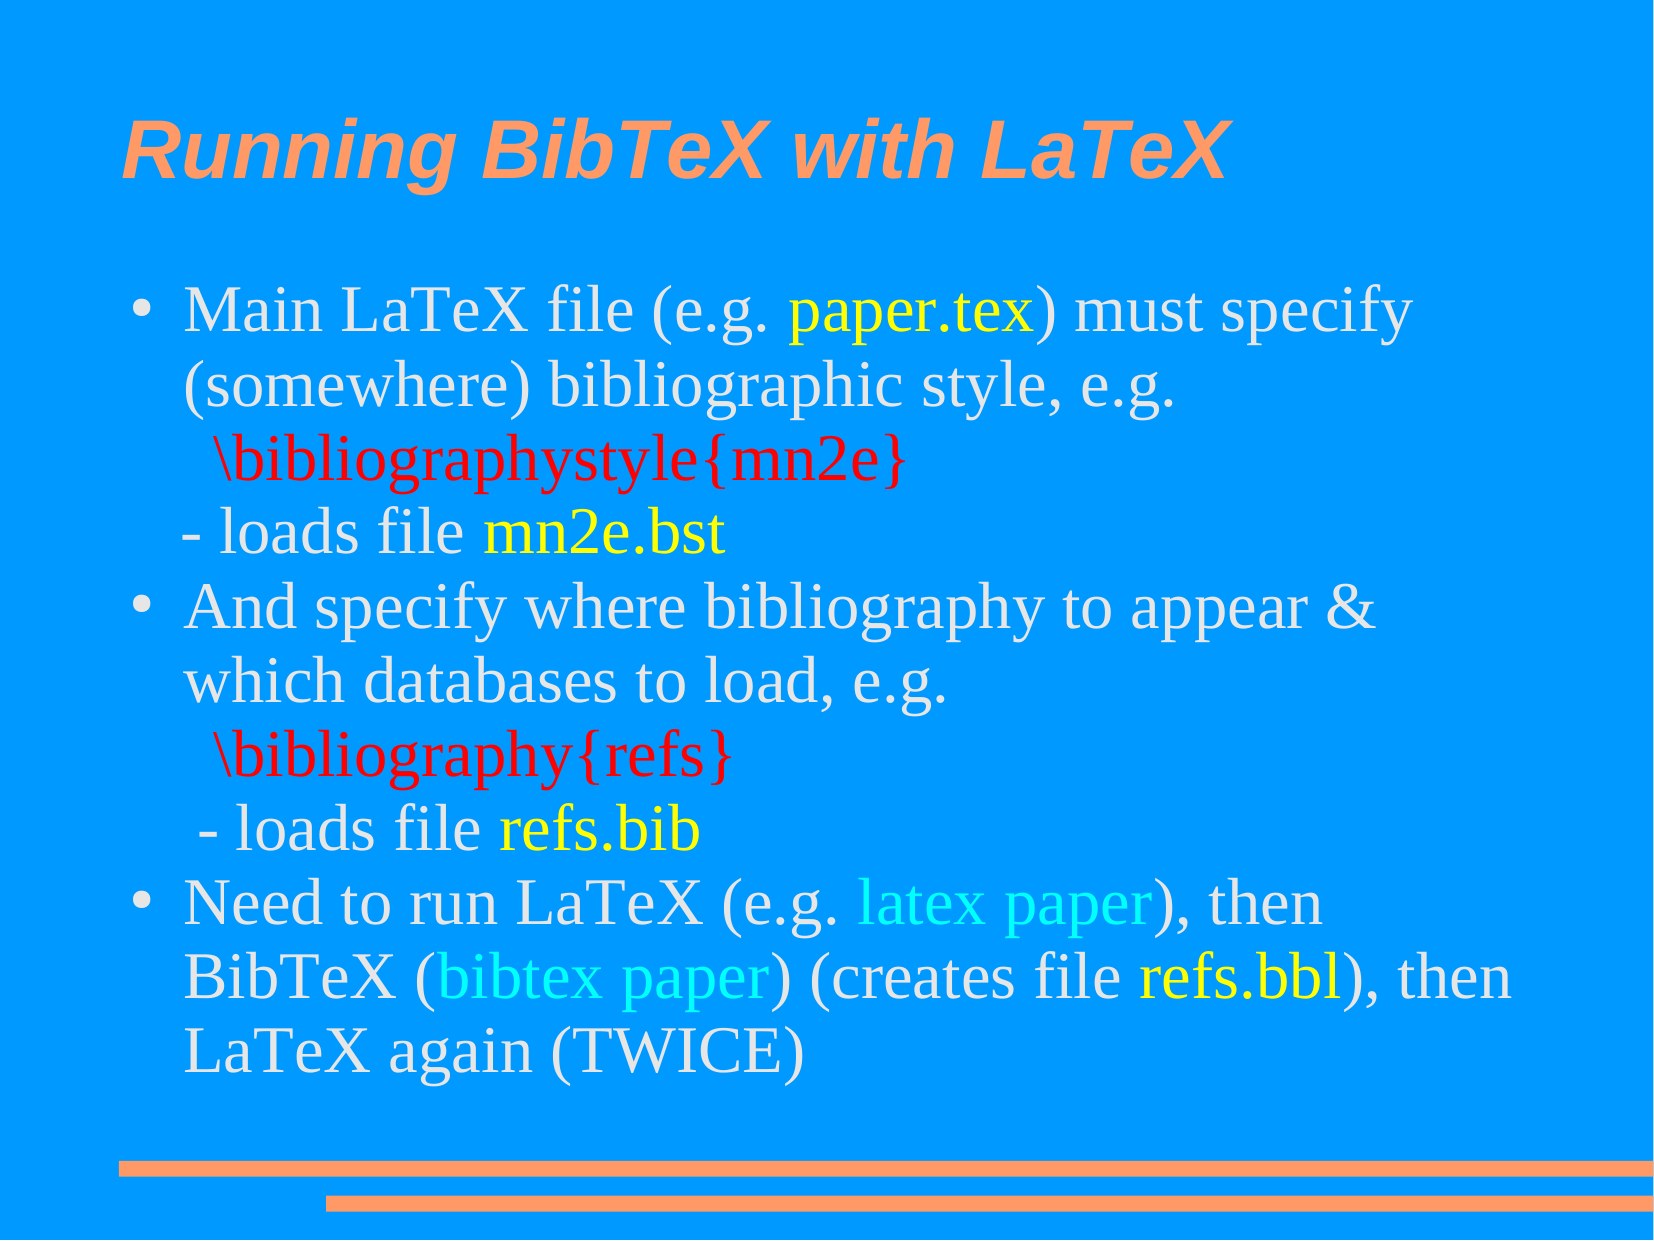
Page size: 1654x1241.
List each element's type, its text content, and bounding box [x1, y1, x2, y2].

title Running BibTeX with LaTeX [121, 46, 1534, 254]
list Main LaTeX file (e.g. paper.tex) must specify (somewhere) bibliographic style, e.g. \bibliographystyle{mn2e} - loads file mn2e.bst And specify where bibliography to appear & which databases to load, e.g. \bibliography{refs} - loads file refs.bib Need to run LaTeX (e.g. latex paper), then BibTeX (bibtex paper) (creates file refs.bbl), then LaTeX again (TWICE) [112, 272, 1552, 1088]
